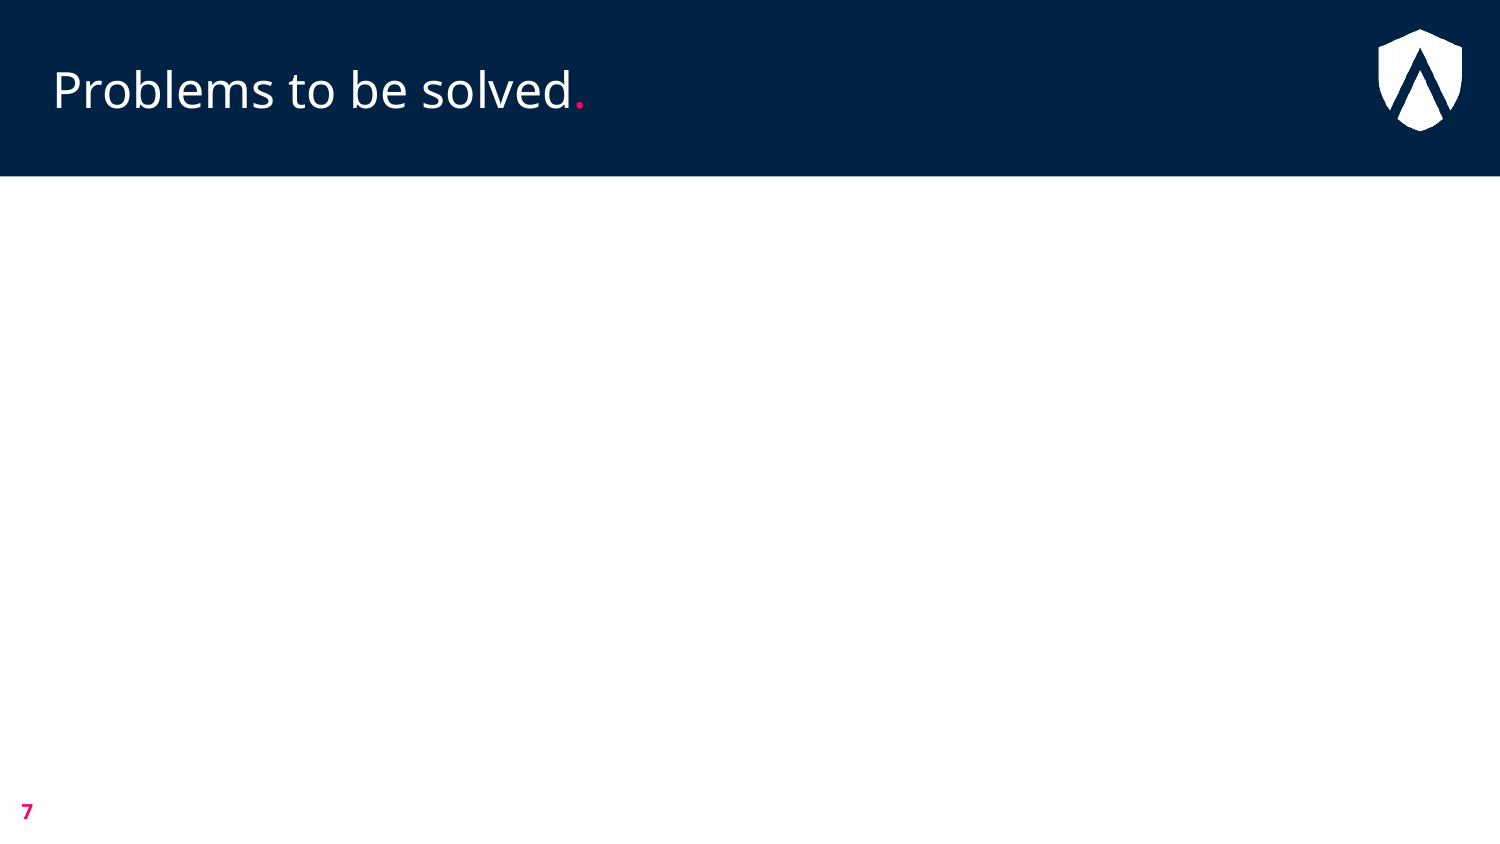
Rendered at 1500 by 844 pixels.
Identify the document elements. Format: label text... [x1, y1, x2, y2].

title Problems to be solved. [37, 5, 1481, 172]
